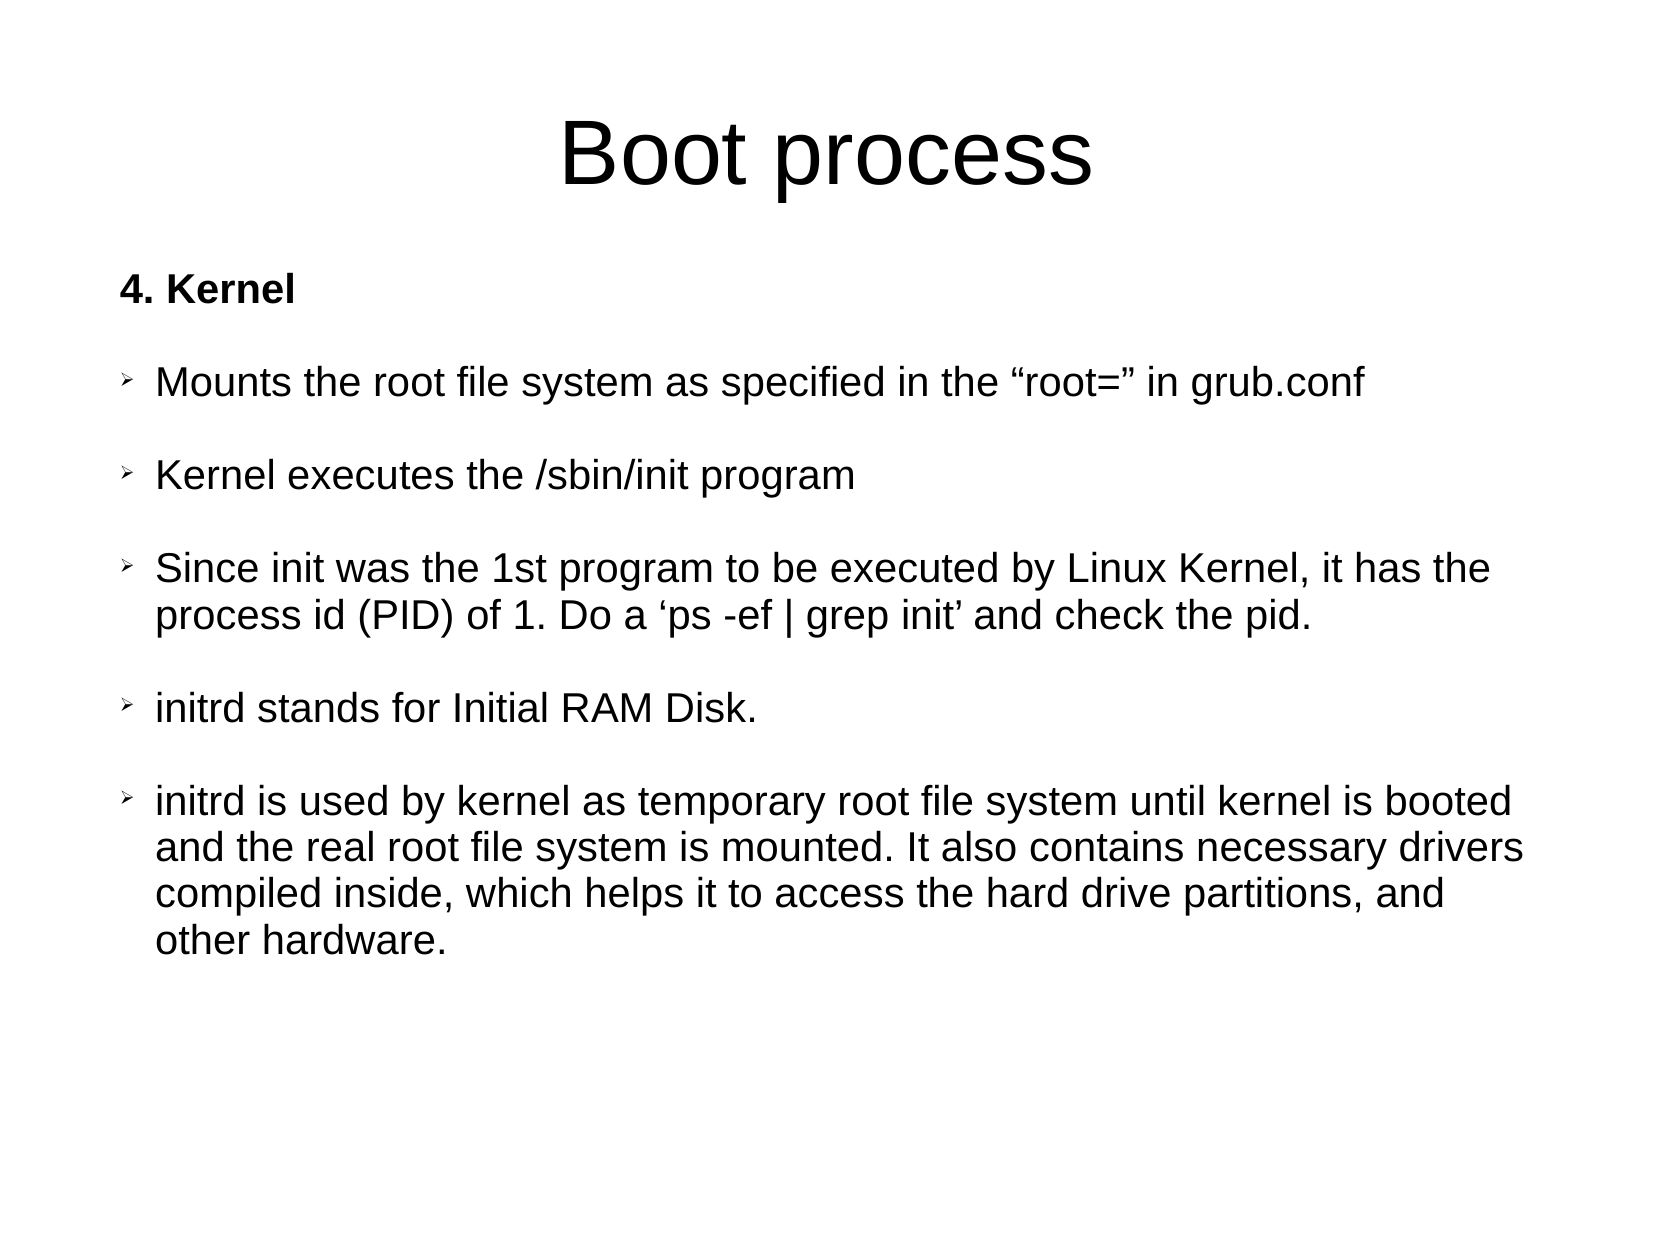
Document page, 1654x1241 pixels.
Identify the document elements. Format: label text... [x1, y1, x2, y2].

title Boot process [82, 49, 1571, 257]
text_box 4. Kernel Mounts the root file system as specified in the “root=” in grub.conf Kernel executes the /sbin/init program Since init was the 1st program to be executed by Linux Kernel, it has the process id (PID) of 1. Do a ‘ps -ef | grep init’ and check the pid. initrd stands for Initial RAM Disk. initrd is used by kernel as temporary root file system until kernel is booted and the real root file system is mounted. It also contains necessary drivers compiled inside, which helps it to access the hard drive partitions, and other hardware. [105, 258, 1561, 1018]
